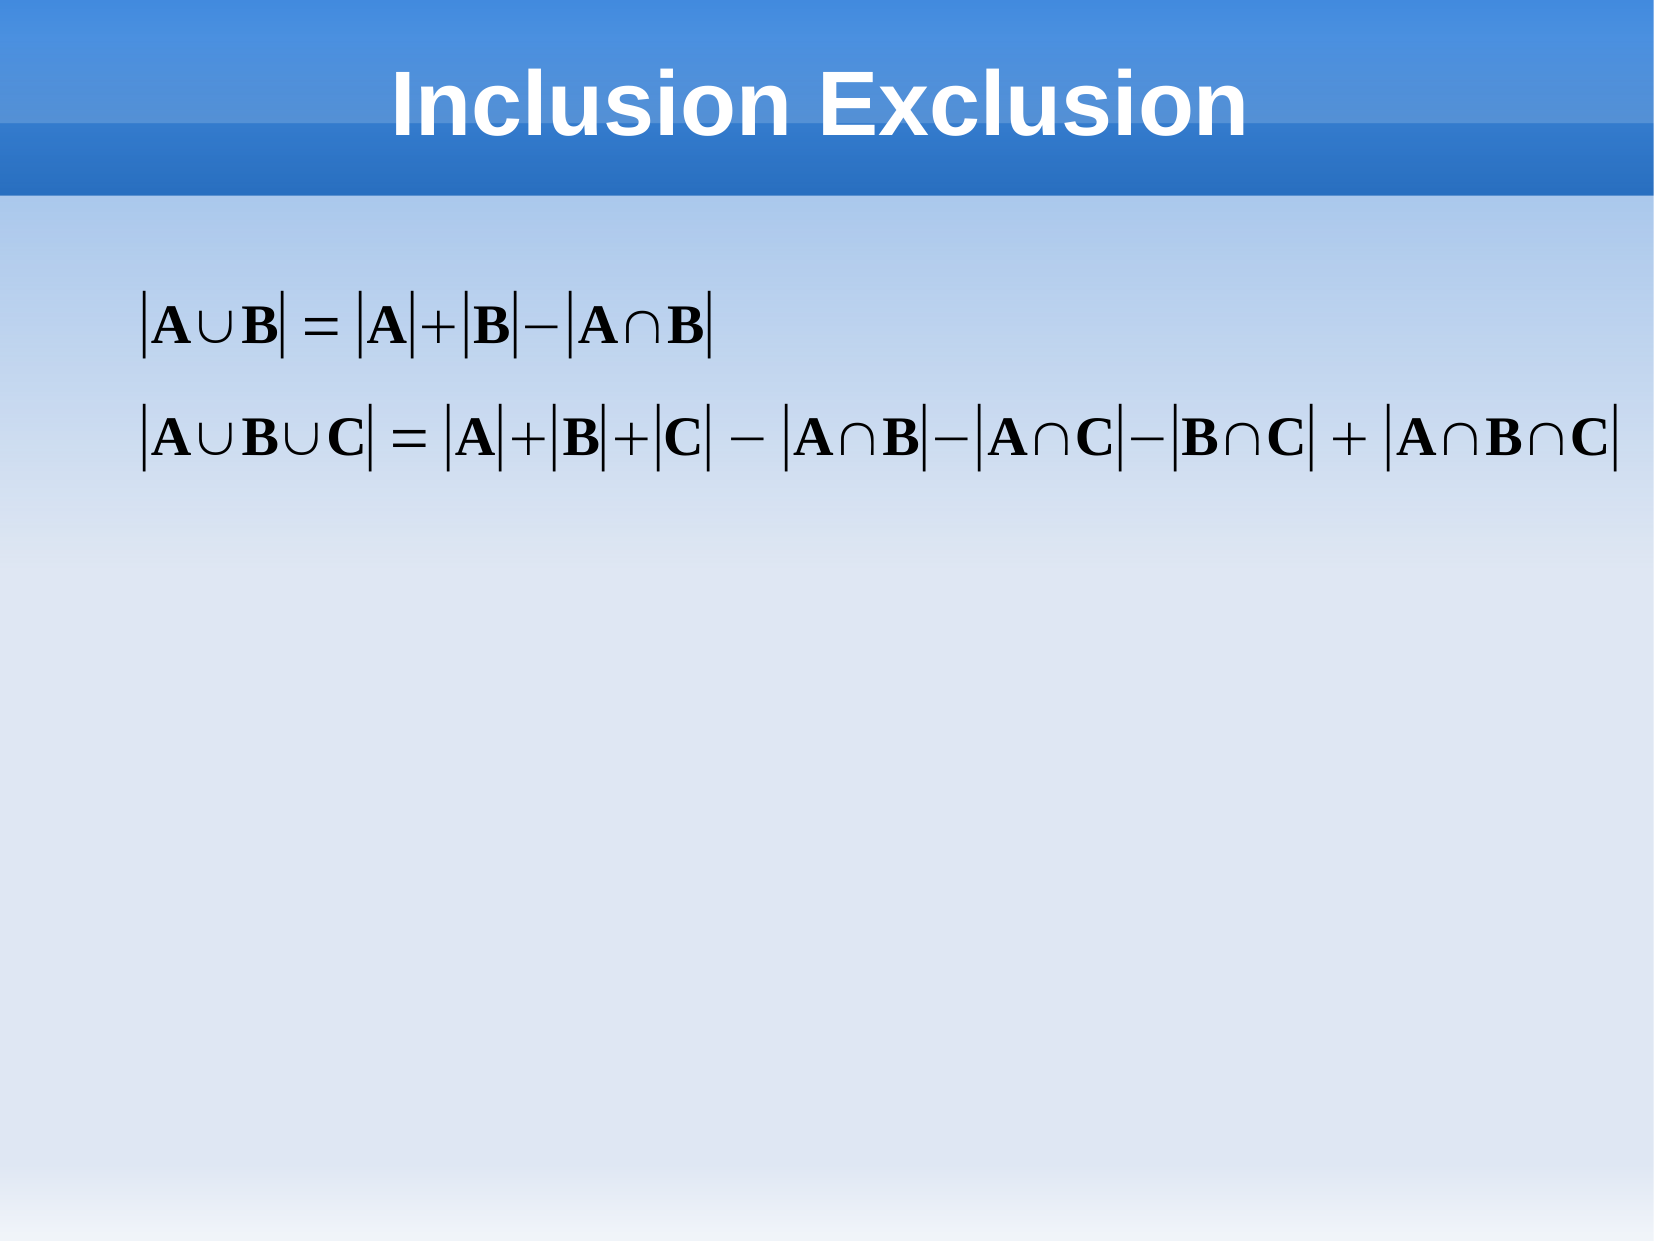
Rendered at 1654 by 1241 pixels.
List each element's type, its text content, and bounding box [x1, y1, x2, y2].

title Inclusion Exclusion [76, 0, 1565, 208]
list [82, 290, 1571, 1094]
chart [127, 401, 1633, 475]
chart [127, 288, 726, 363]
picture [0, 0, 1654, 1241]
